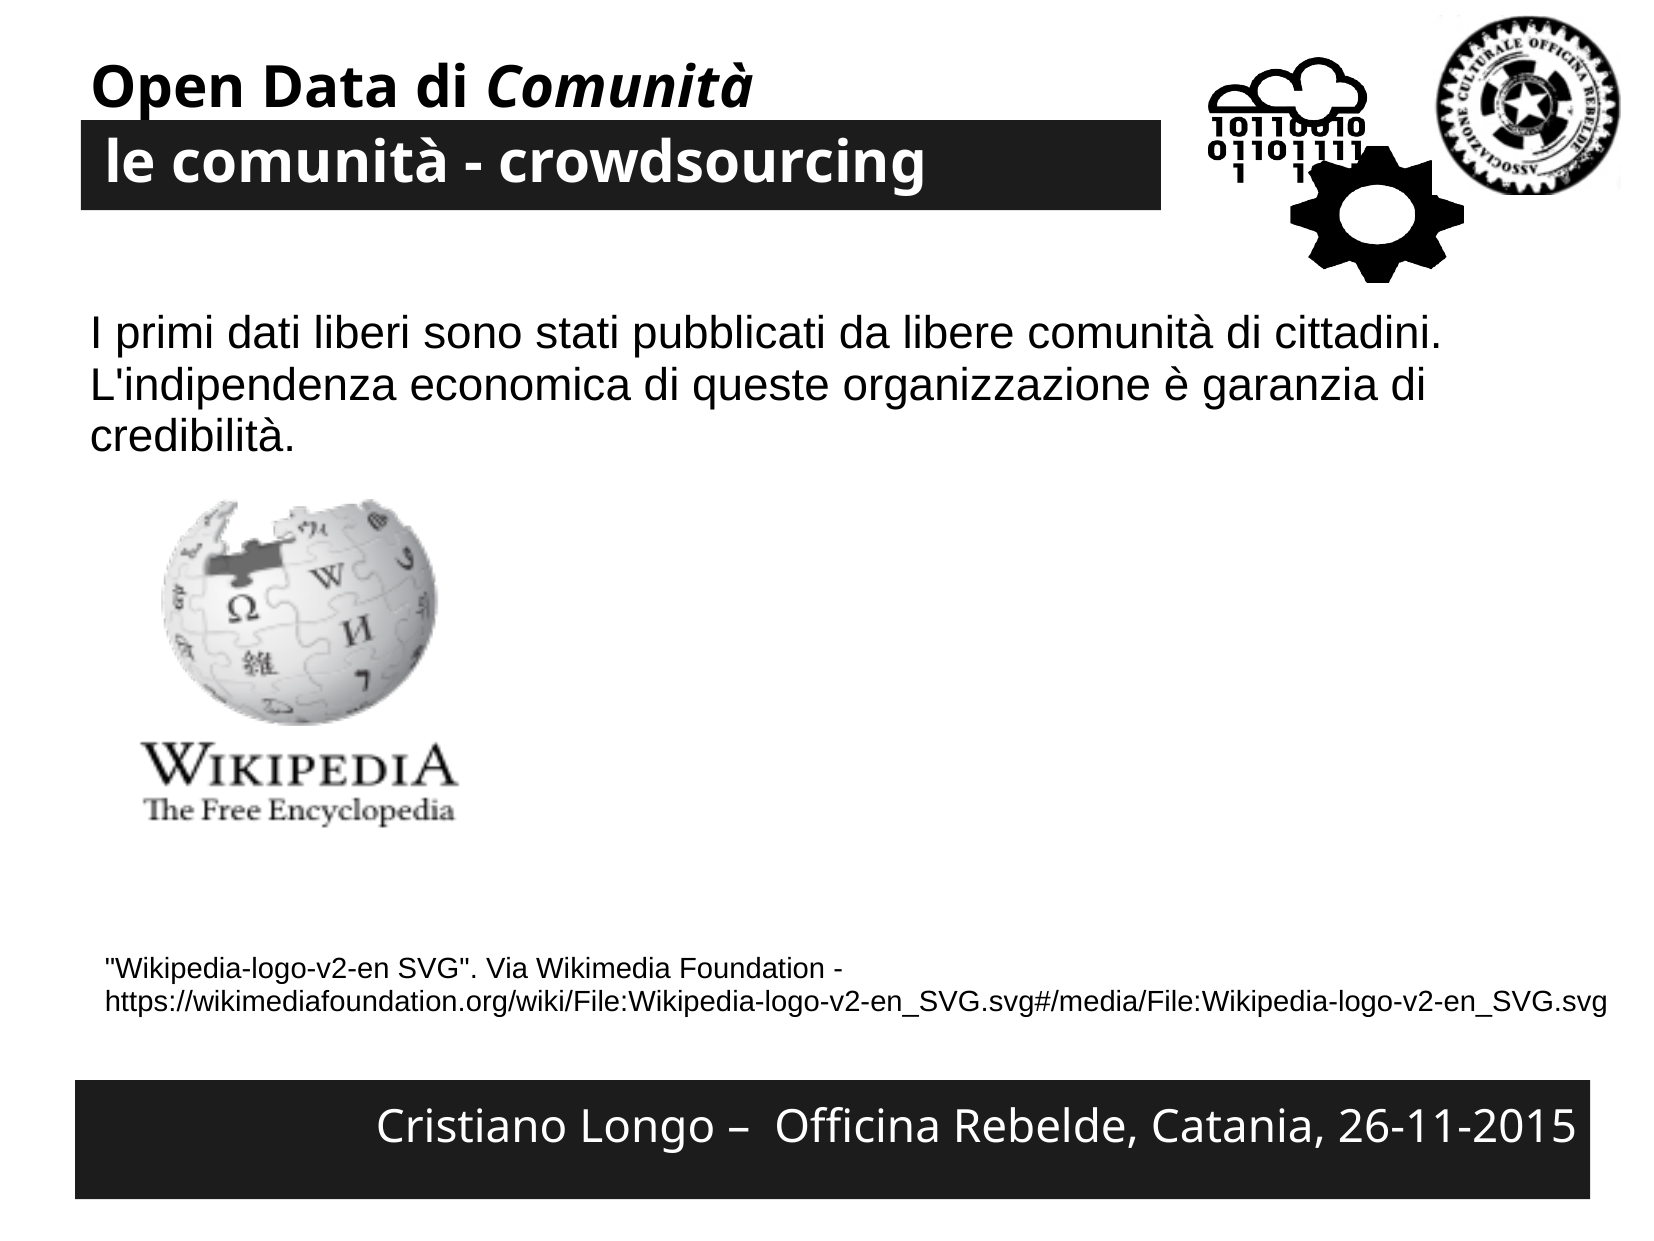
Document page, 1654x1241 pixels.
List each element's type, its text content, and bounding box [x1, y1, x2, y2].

text_box "Wikipedia-logo-v2-en SVG". Via Wikimedia Foundation - https://wikimediafoundation.org/wiki/File:Wikipedia-logo-v2-en_SVG.svg#/media/File:Wikipedia-logo-v2-en_SVG.svg [90, 945, 1626, 1026]
text_box I primi dati liberi sono stati pubblicati da libere comunità di cittadini. L'indipendenza economica di queste organizzazione è garanzia di credibilità. [75, 300, 1606, 469]
picture [1208, 15, 1621, 283]
picture [120, 464, 481, 841]
list le comunità - crowdsourcing [80, 120, 1161, 211]
list Open Data di Comunità [75, 45, 1325, 166]
list Cristiano Longo – Officina Rebelde, Catania, 26-11-2015 [75, 1080, 1591, 1200]
